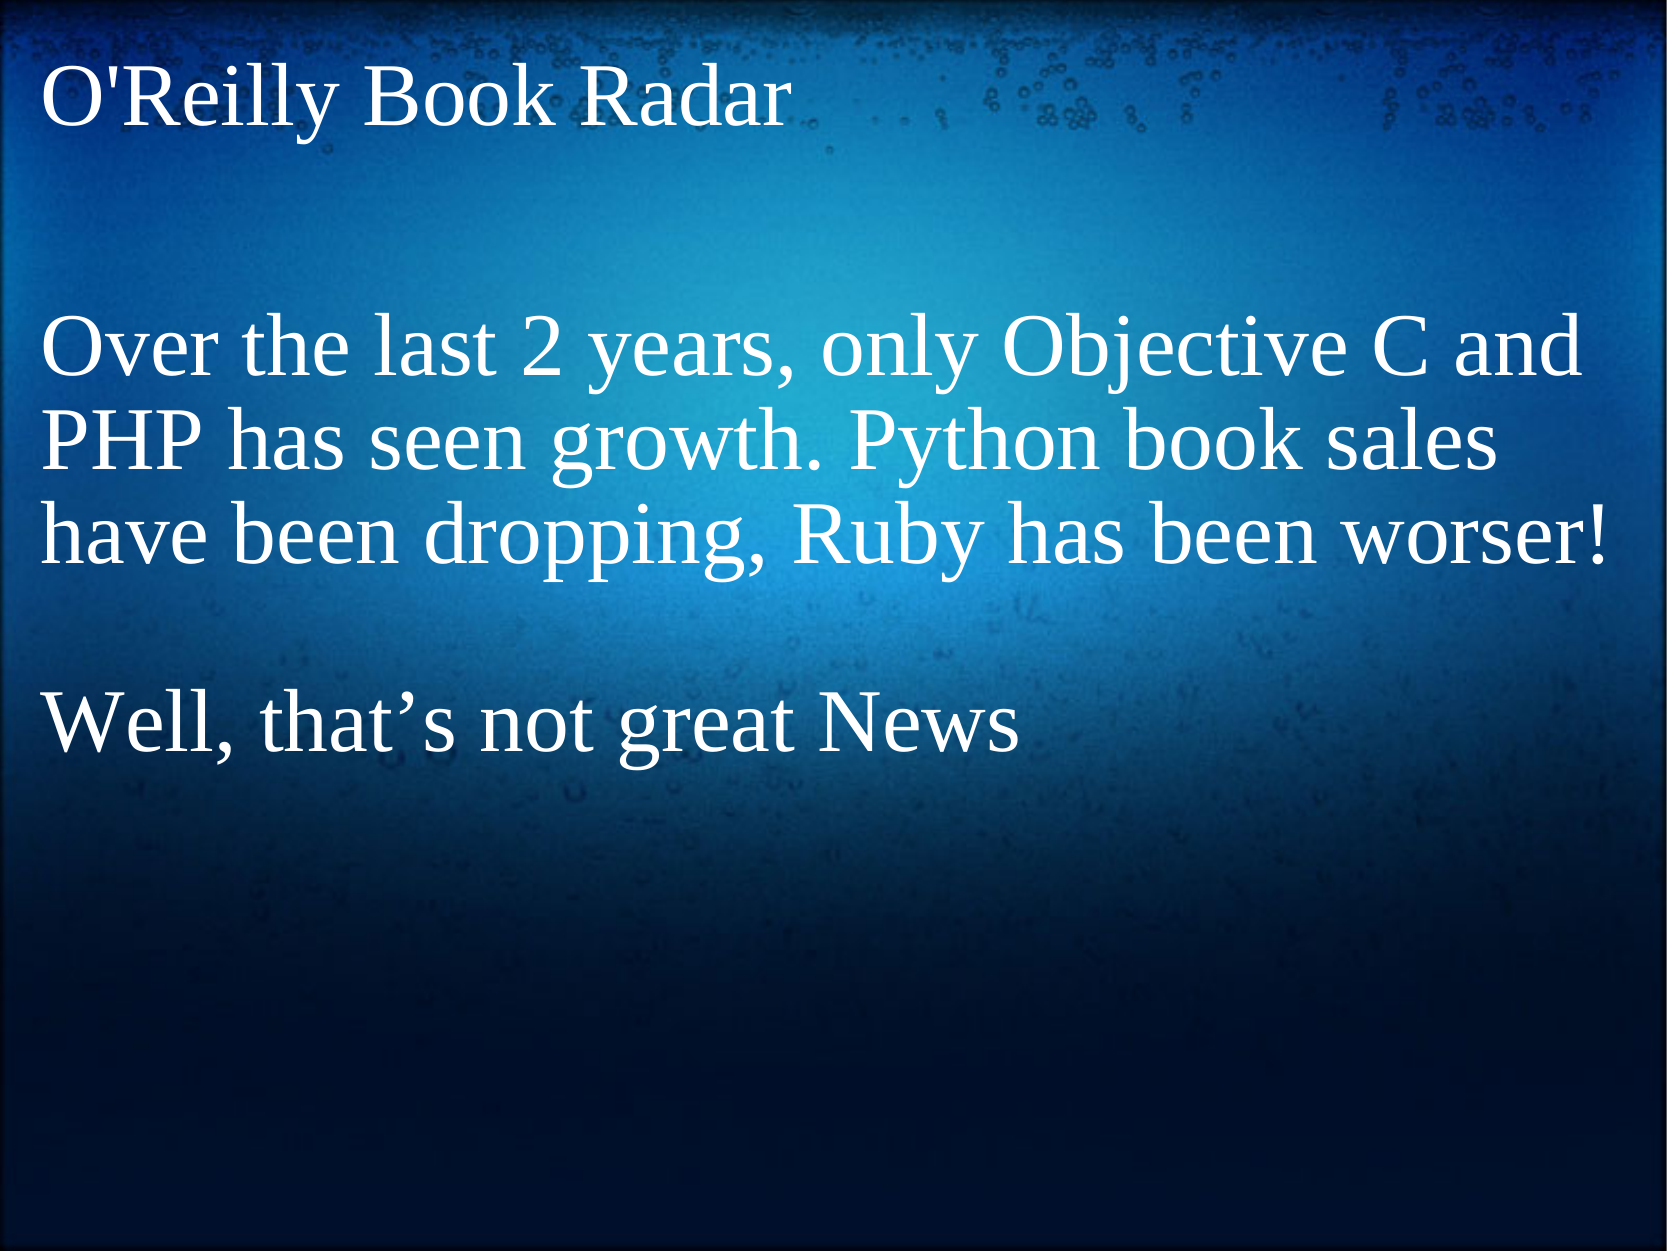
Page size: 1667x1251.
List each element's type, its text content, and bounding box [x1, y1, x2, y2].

list Over the last 2 years, only Objective C and PHP has seen growth. Python book sales have been dropping, Ruby has been worser! Well, that’s not great News [40, 300, 1627, 1201]
title O'Reilly Book Radar [40, 50, 1627, 201]
picture [0, 0, 1667, 1251]
